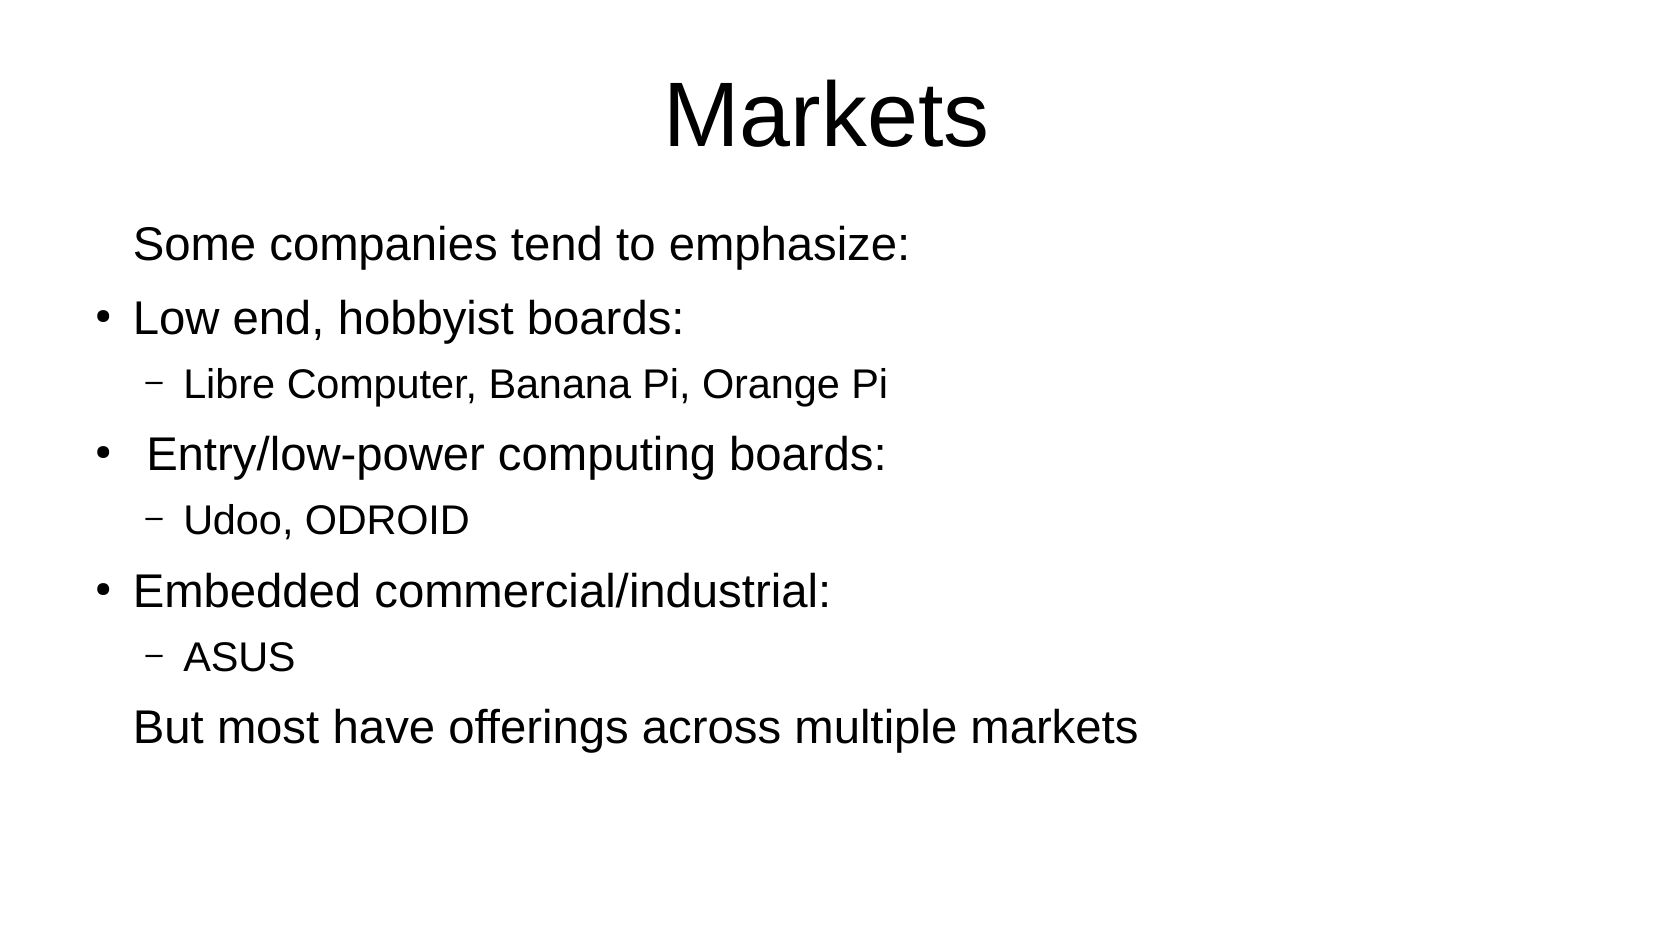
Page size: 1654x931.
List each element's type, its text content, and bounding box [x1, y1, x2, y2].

list Some companies tend to emphasize: Low end, hobbyist boards: Libre Computer, Banana Pi, Orange Pi Entry/low-power computing boards: Udoo, ODROID Embedded commercial/industrial: ASUS But most have offerings across multiple markets [82, 217, 1571, 758]
title Markets [82, 37, 1571, 193]
